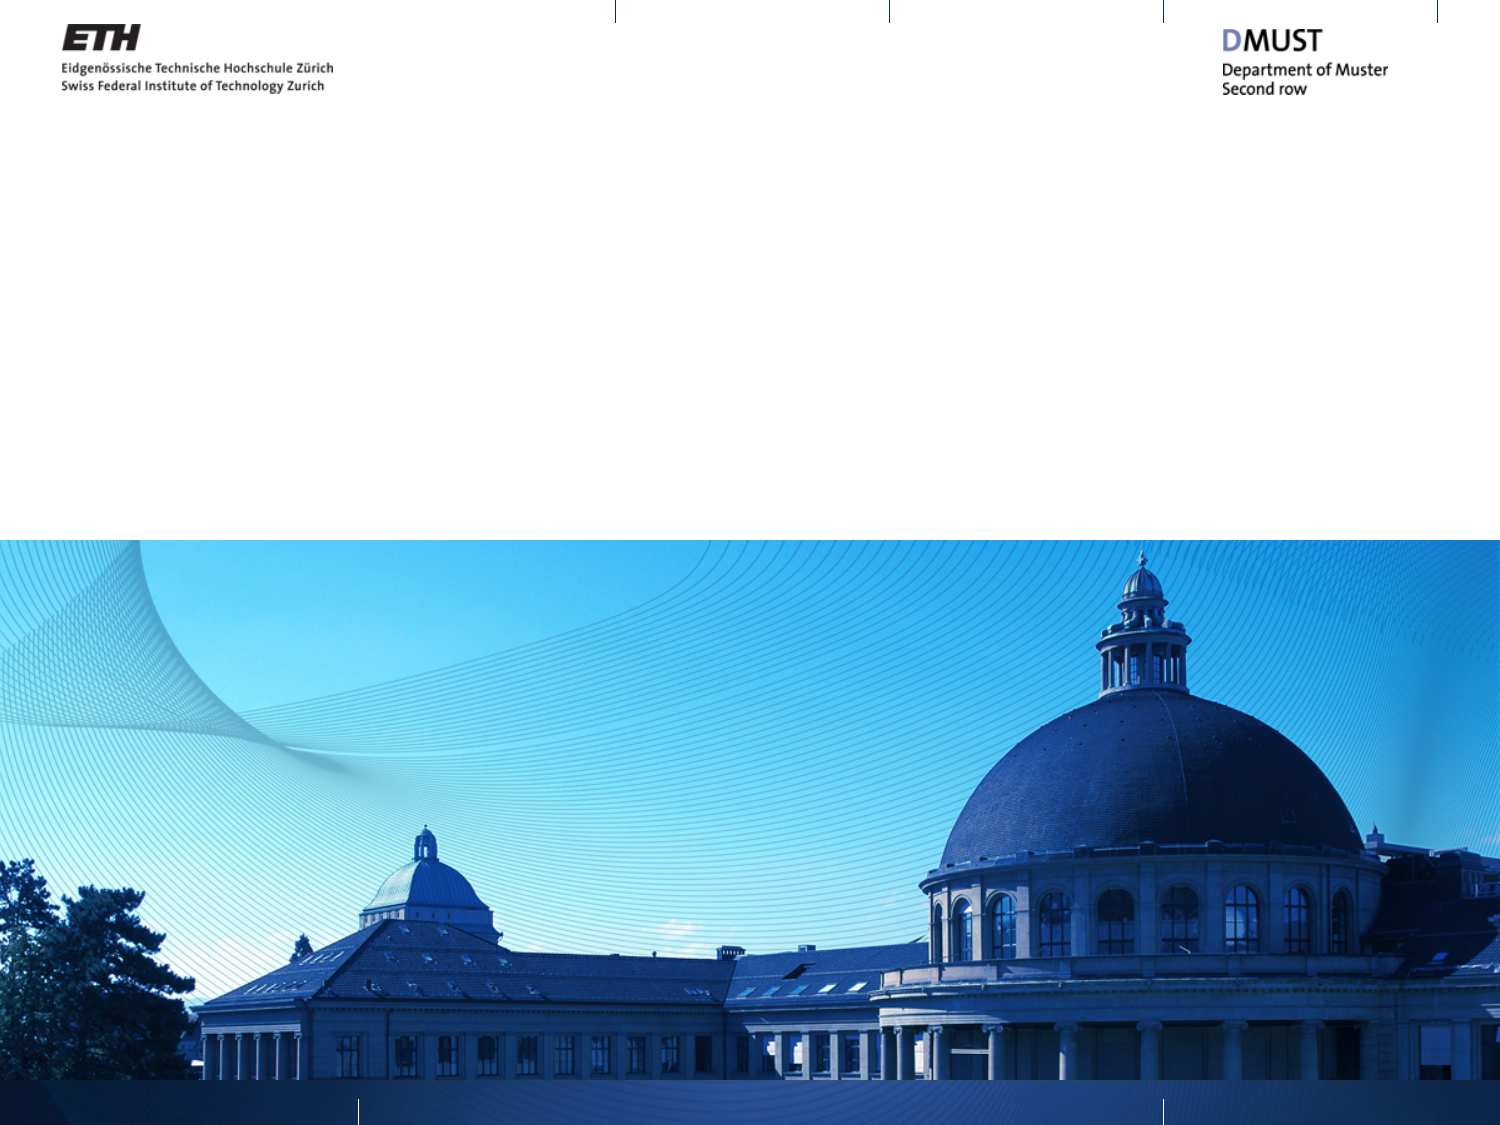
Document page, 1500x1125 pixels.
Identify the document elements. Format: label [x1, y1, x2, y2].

picture [1223, 29, 1388, 95]
picture [62, 24, 333, 94]
picture [0, 540, 1500, 1125]
